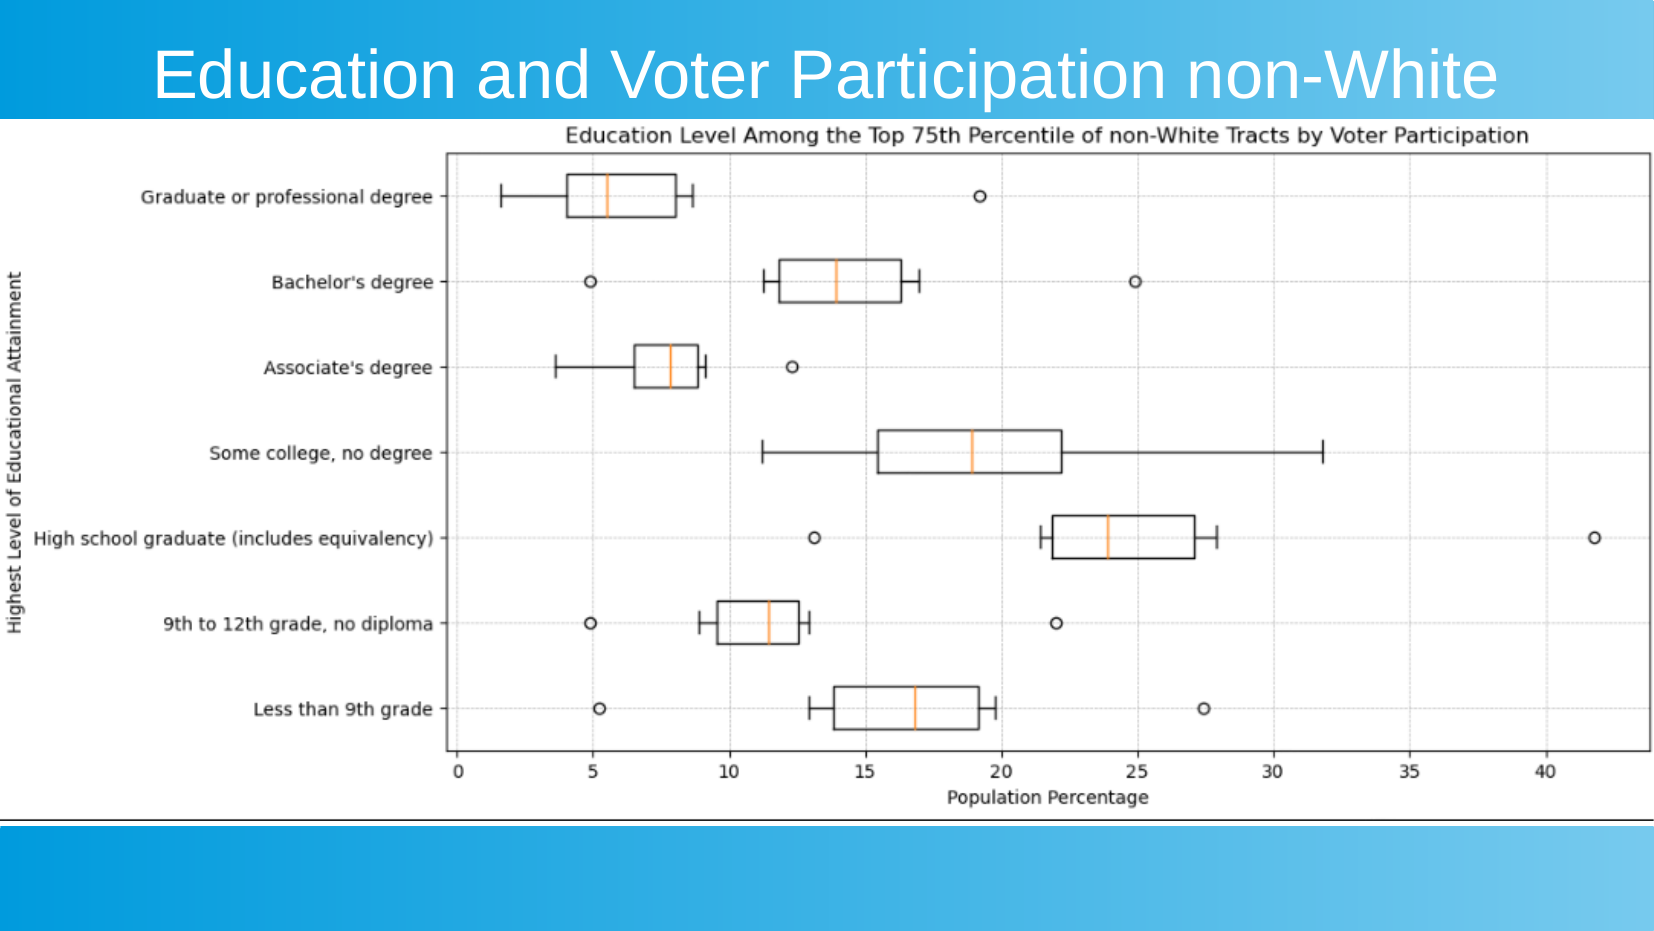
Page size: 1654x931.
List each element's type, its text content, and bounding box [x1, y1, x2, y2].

title Education and Voter Participation non-White [59, 29, 1595, 108]
picture [0, 108, 1654, 821]
